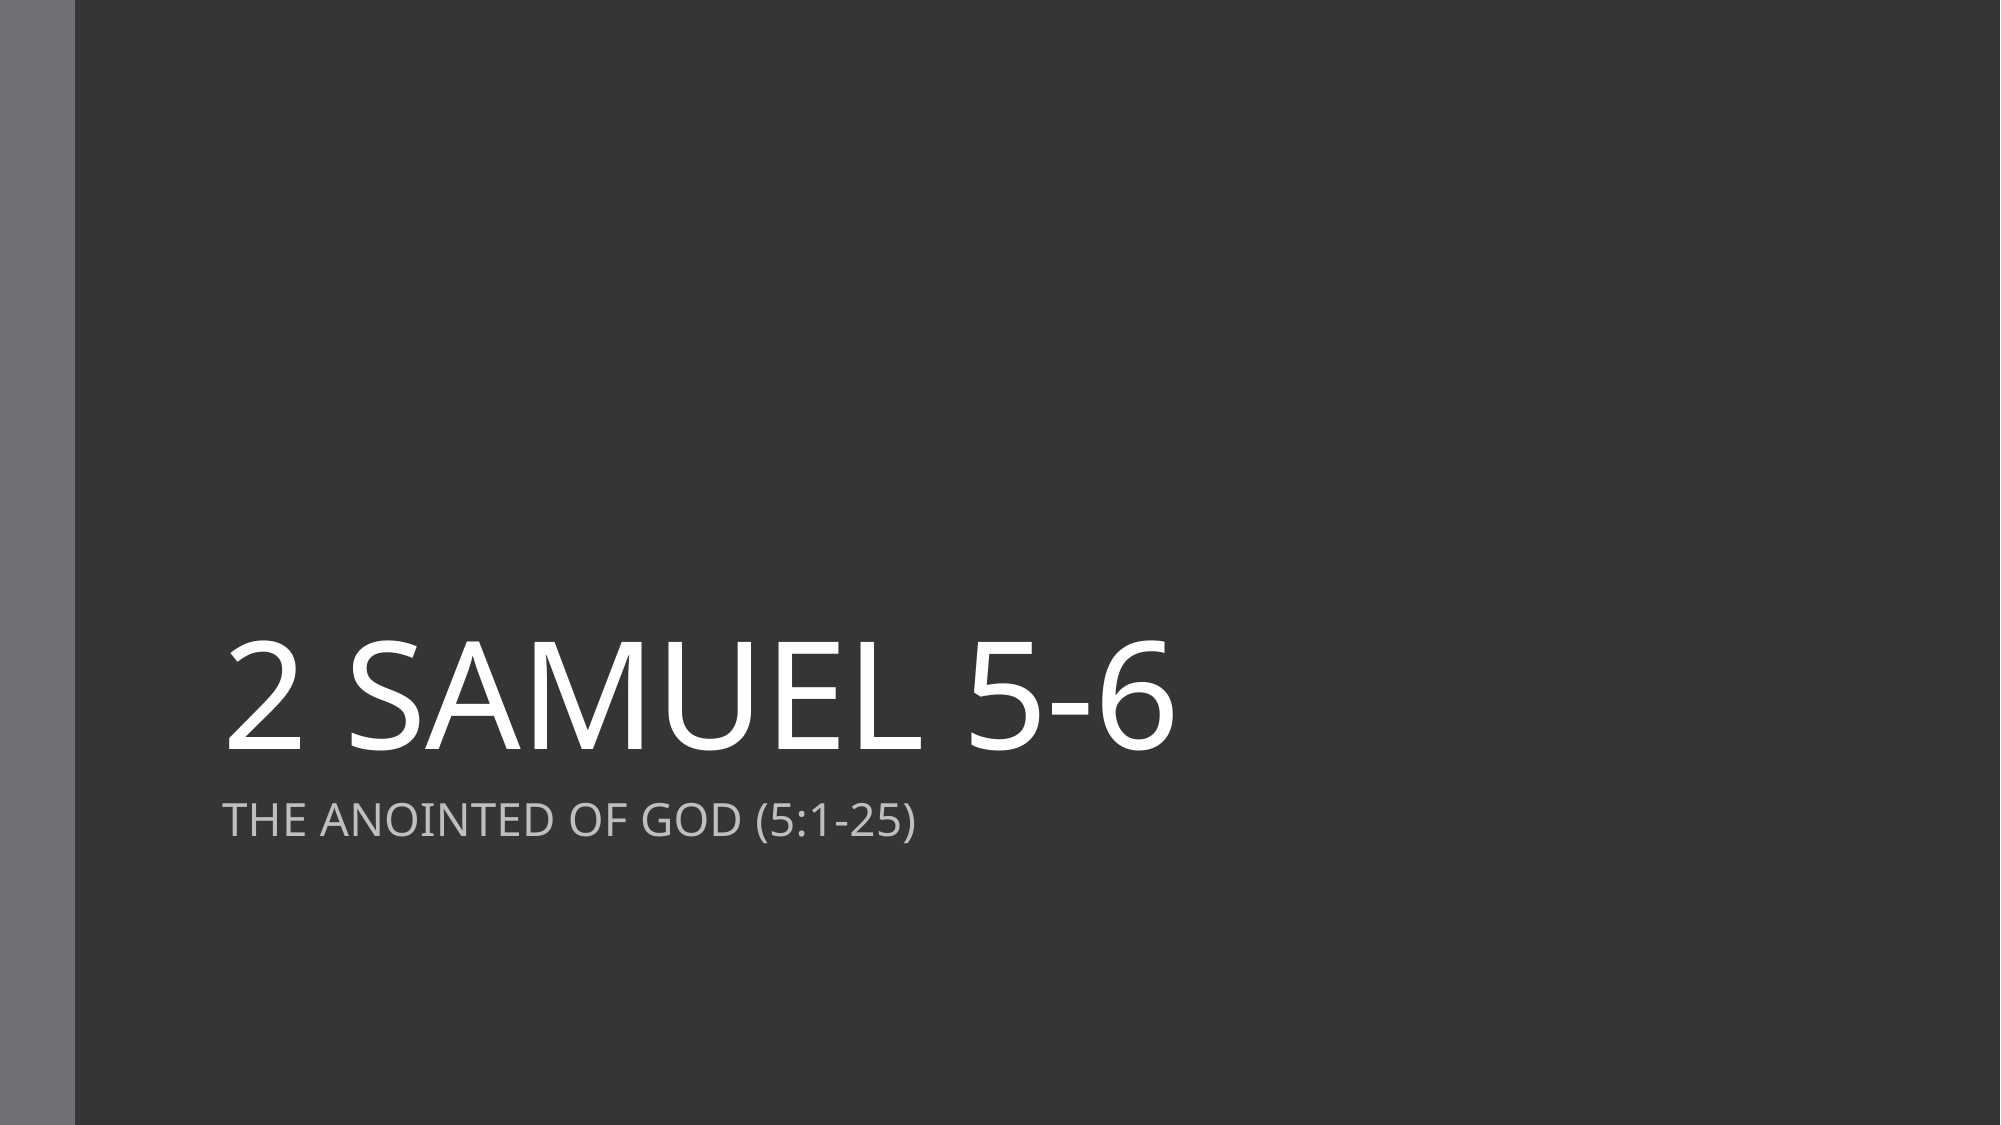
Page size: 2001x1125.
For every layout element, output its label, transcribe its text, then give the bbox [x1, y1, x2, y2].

subtitle THE ANOINTED OF GOD (5:1-25) [206, 787, 1752, 1066]
title 2 SAMUEL 5-6 [206, 124, 1752, 787]
